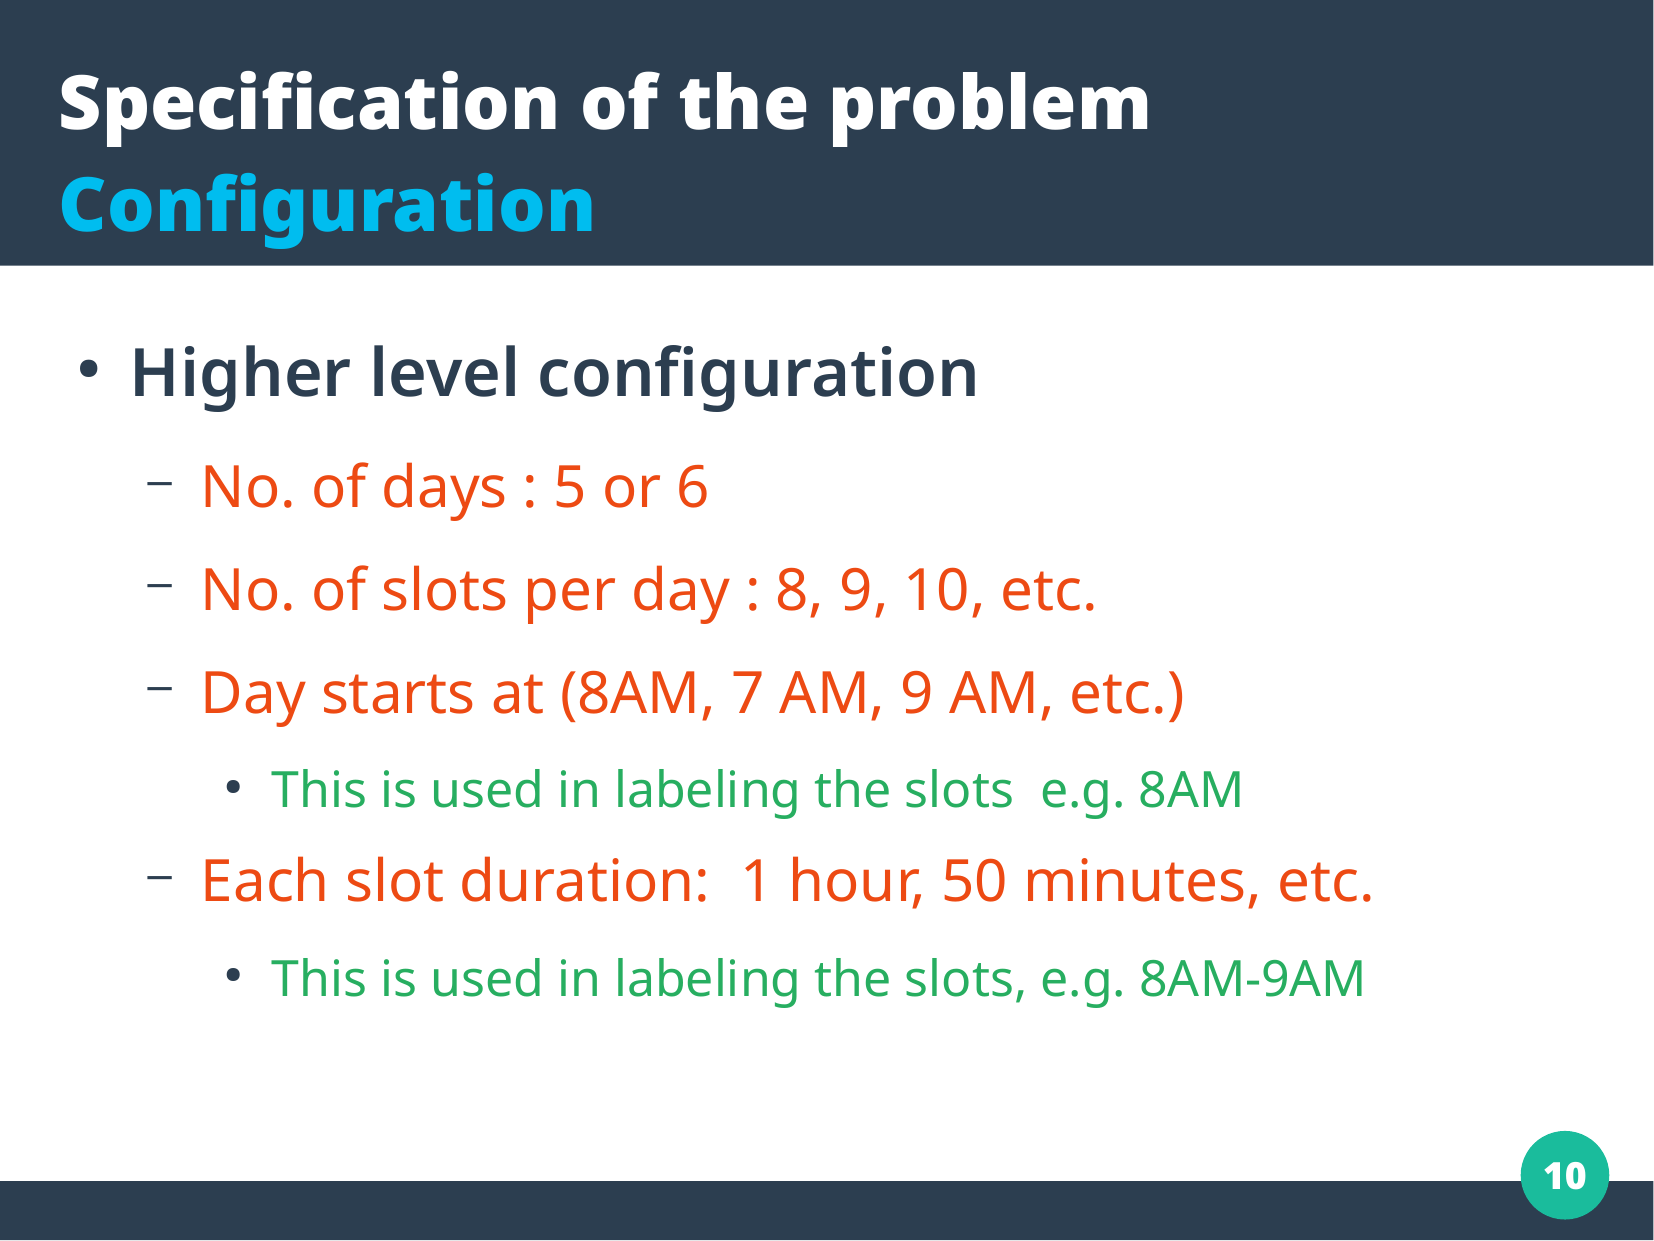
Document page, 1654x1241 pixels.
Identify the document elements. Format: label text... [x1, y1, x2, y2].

title Specification of the problem Configuration [59, 49, 1595, 207]
list Higher level configuration No. of days : 5 or 6 No. of slots per day : 8, 9, 10, etc. Day starts at (8AM, 7 AM, 9 AM, etc.) This is used in labeling the slots e.g. 8AM Each slot duration: 1 hour, 50 minutes, etc. This is used in labeling the slots, e.g. 8AM-9AM [59, 324, 1595, 1152]
